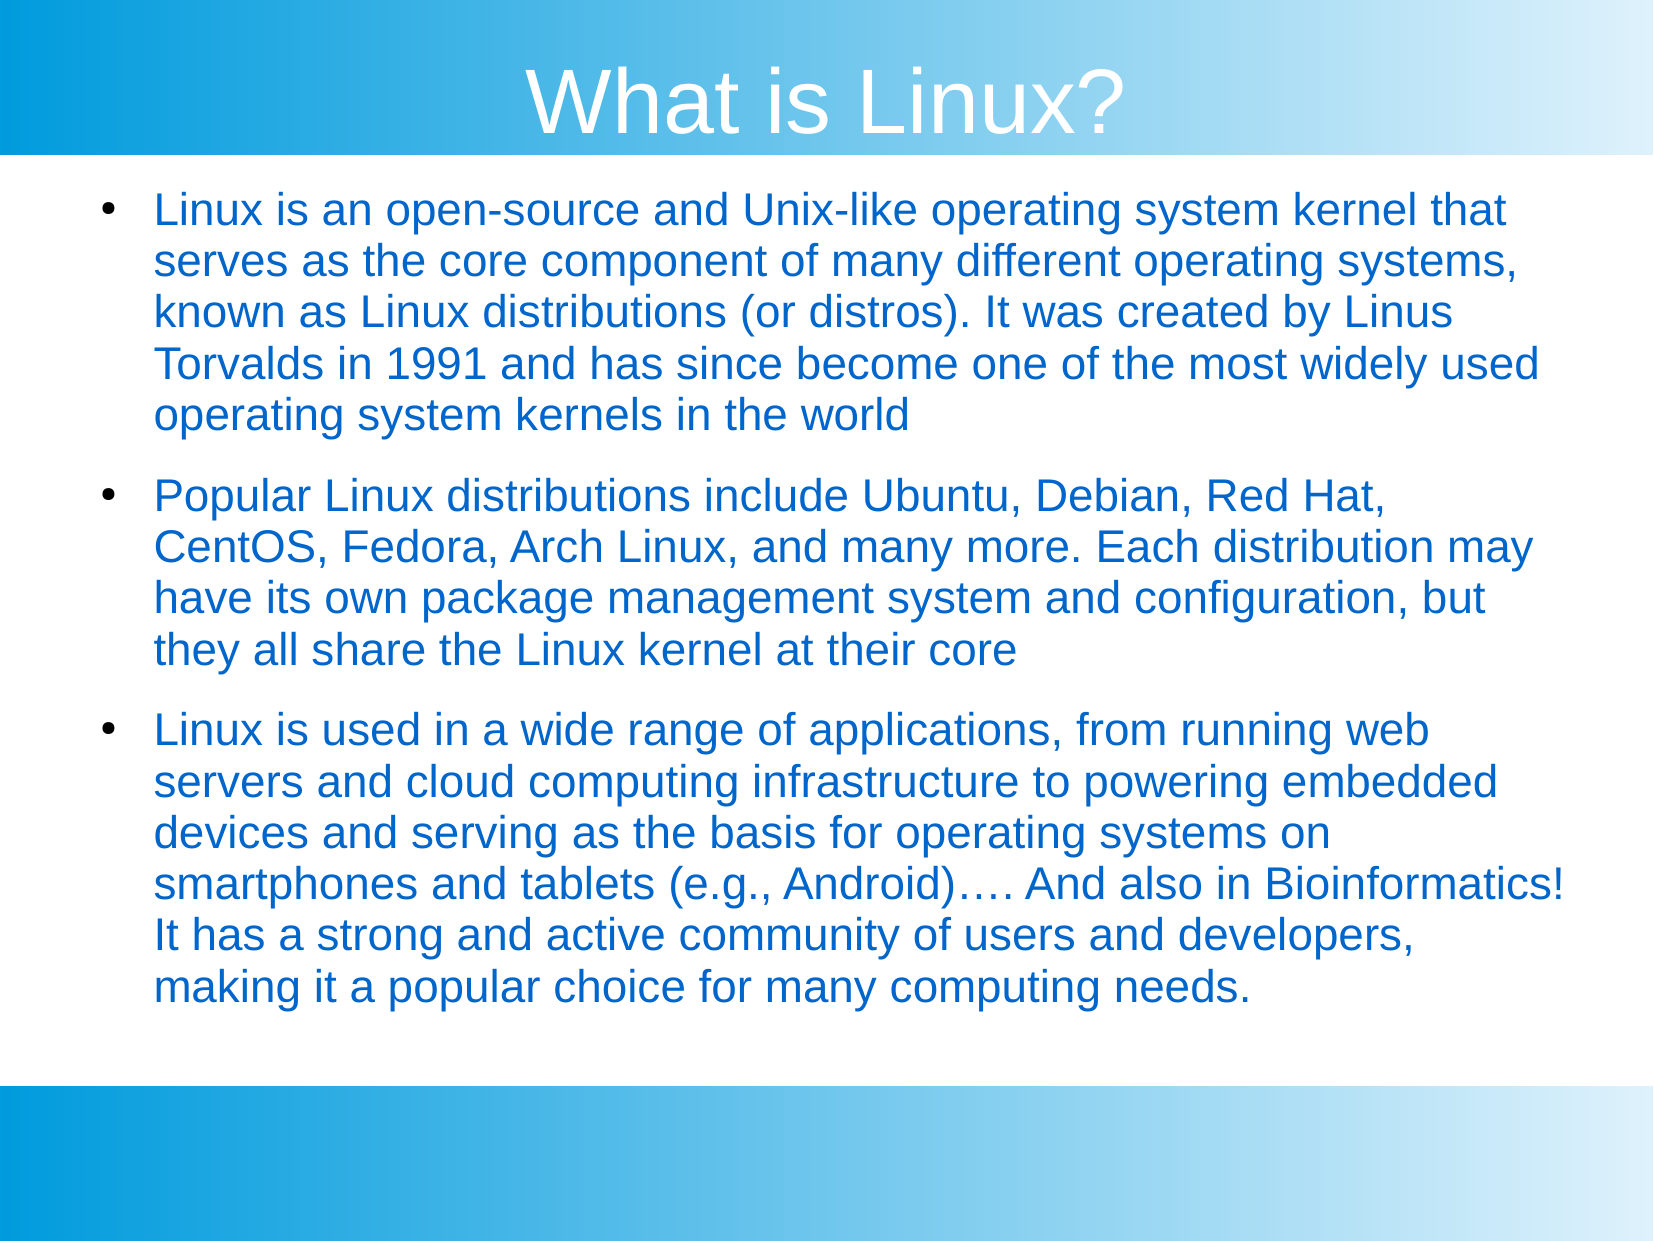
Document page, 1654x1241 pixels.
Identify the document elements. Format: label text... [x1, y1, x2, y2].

title What is Linux? [82, 49, 1571, 155]
list Linux is an open-source and Unix-like operating system kernel that serves as the core component of many different operating systems, known as Linux distributions (or distros). It was created by Linus Torvalds in 1991 and has since become one of the most widely used operating system kernels in the world Popular Linux distributions include Ubuntu, Debian, Red Hat, CentOS, Fedora, Arch Linux, and many more. Each distribution may have its own package management system and configuration, but they all share the Linux kernel at their core Linux is used in a wide range of applications, from running web servers and cloud computing infrastructure to powering embedded devices and serving as the basis for operating systems on smartphones and tablets (e.g., Android)…. And also in Bioinformatics! It has a strong and active community of users and developers, making it a popular choice for many computing needs. [82, 183, 1571, 1066]
